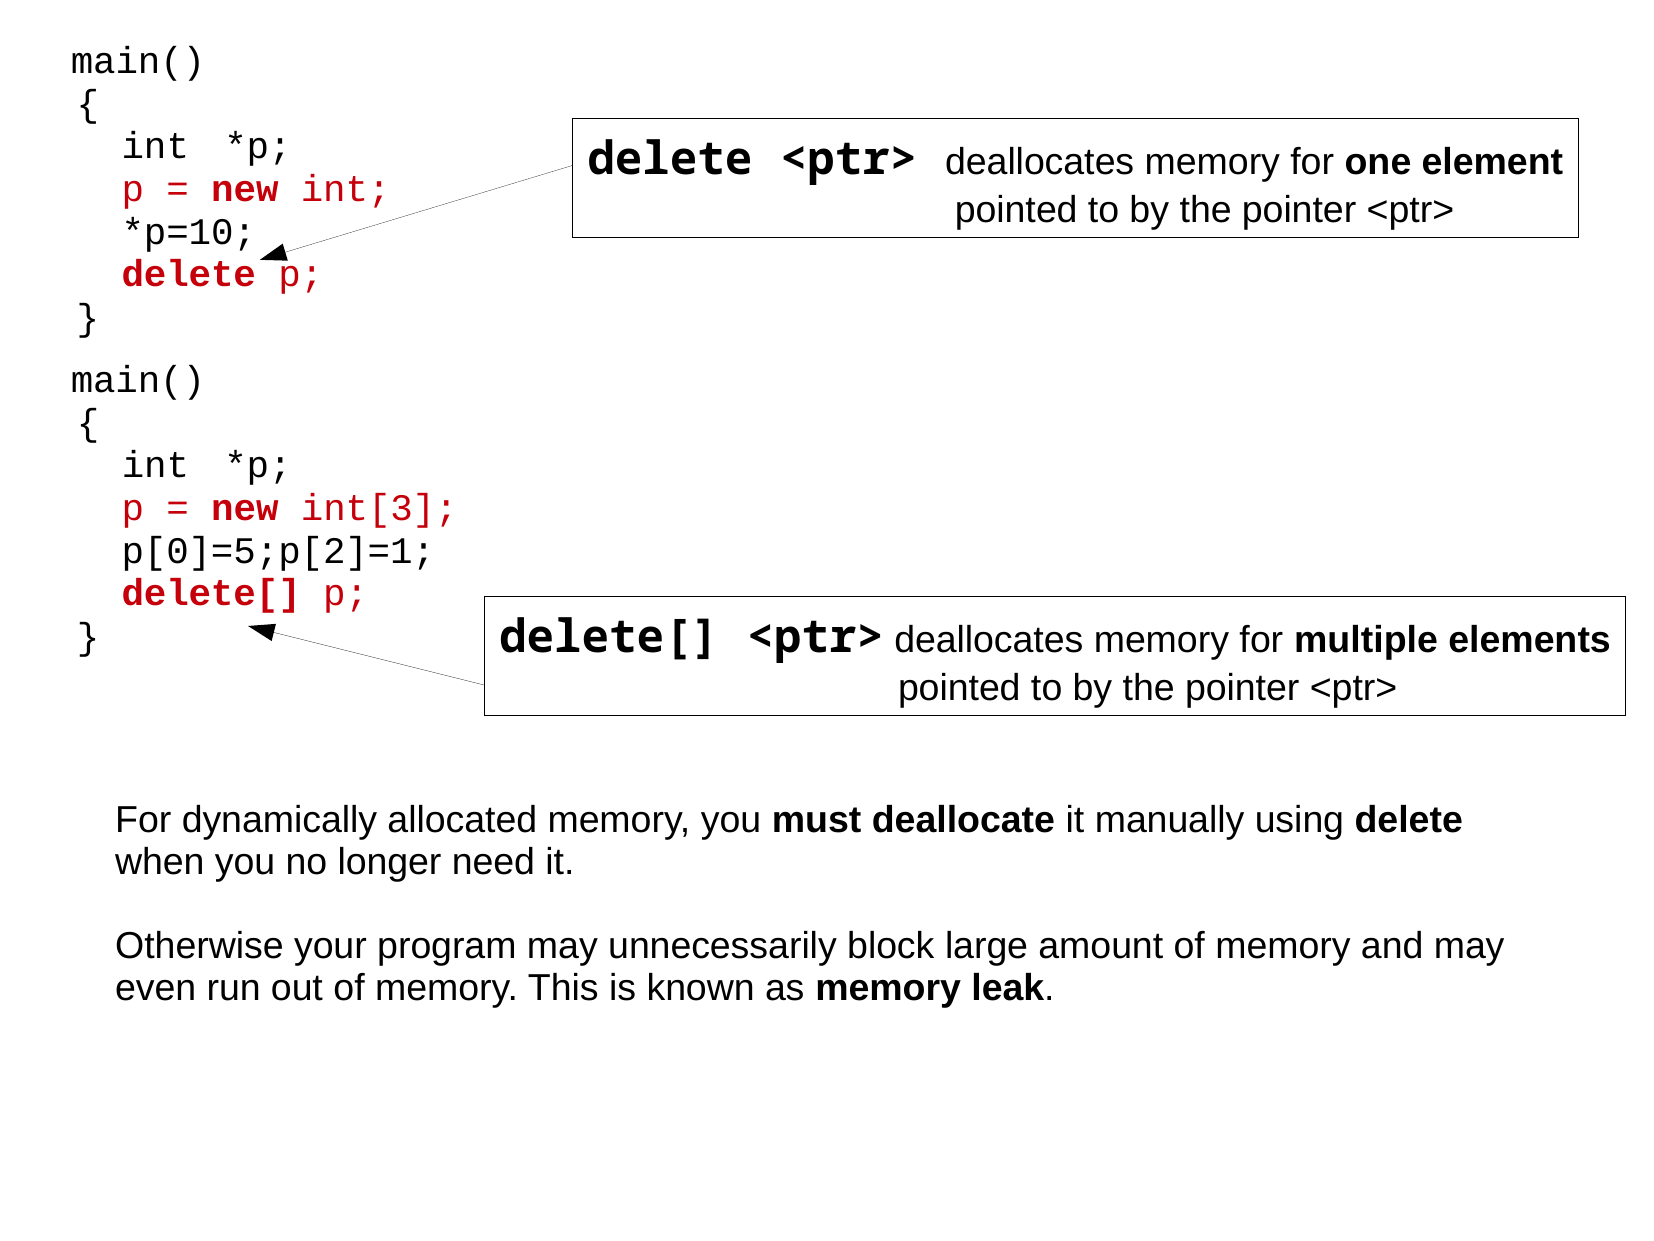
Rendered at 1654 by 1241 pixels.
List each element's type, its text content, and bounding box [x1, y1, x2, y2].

text_box delete <ptr> deallocates memory for one element pointed to by the pointer <ptr> [572, 118, 1579, 230]
text_box For dynamically allocated memory, you must deallocate it manually using delete when you no longer need it. Otherwise your program may unnecessarily block large amount of memory and may even run out of memory. This is known as memory leak. [100, 791, 1520, 1017]
text_box main() { int *p; p = new int; *p=10; delete p; } [53, 34, 1247, 350]
text_box delete[] <ptr> deallocates memory for multiple elements pointed to by the pointer <ptr> [484, 596, 1626, 708]
text_box main() { int *p; p = new int; *p=10; delete p; } [573, 230, 1247, 237]
text_box main() { int *p; p = new int[3]; p[0]=5;p[2]=1; delete[] p; } [53, 353, 1247, 669]
